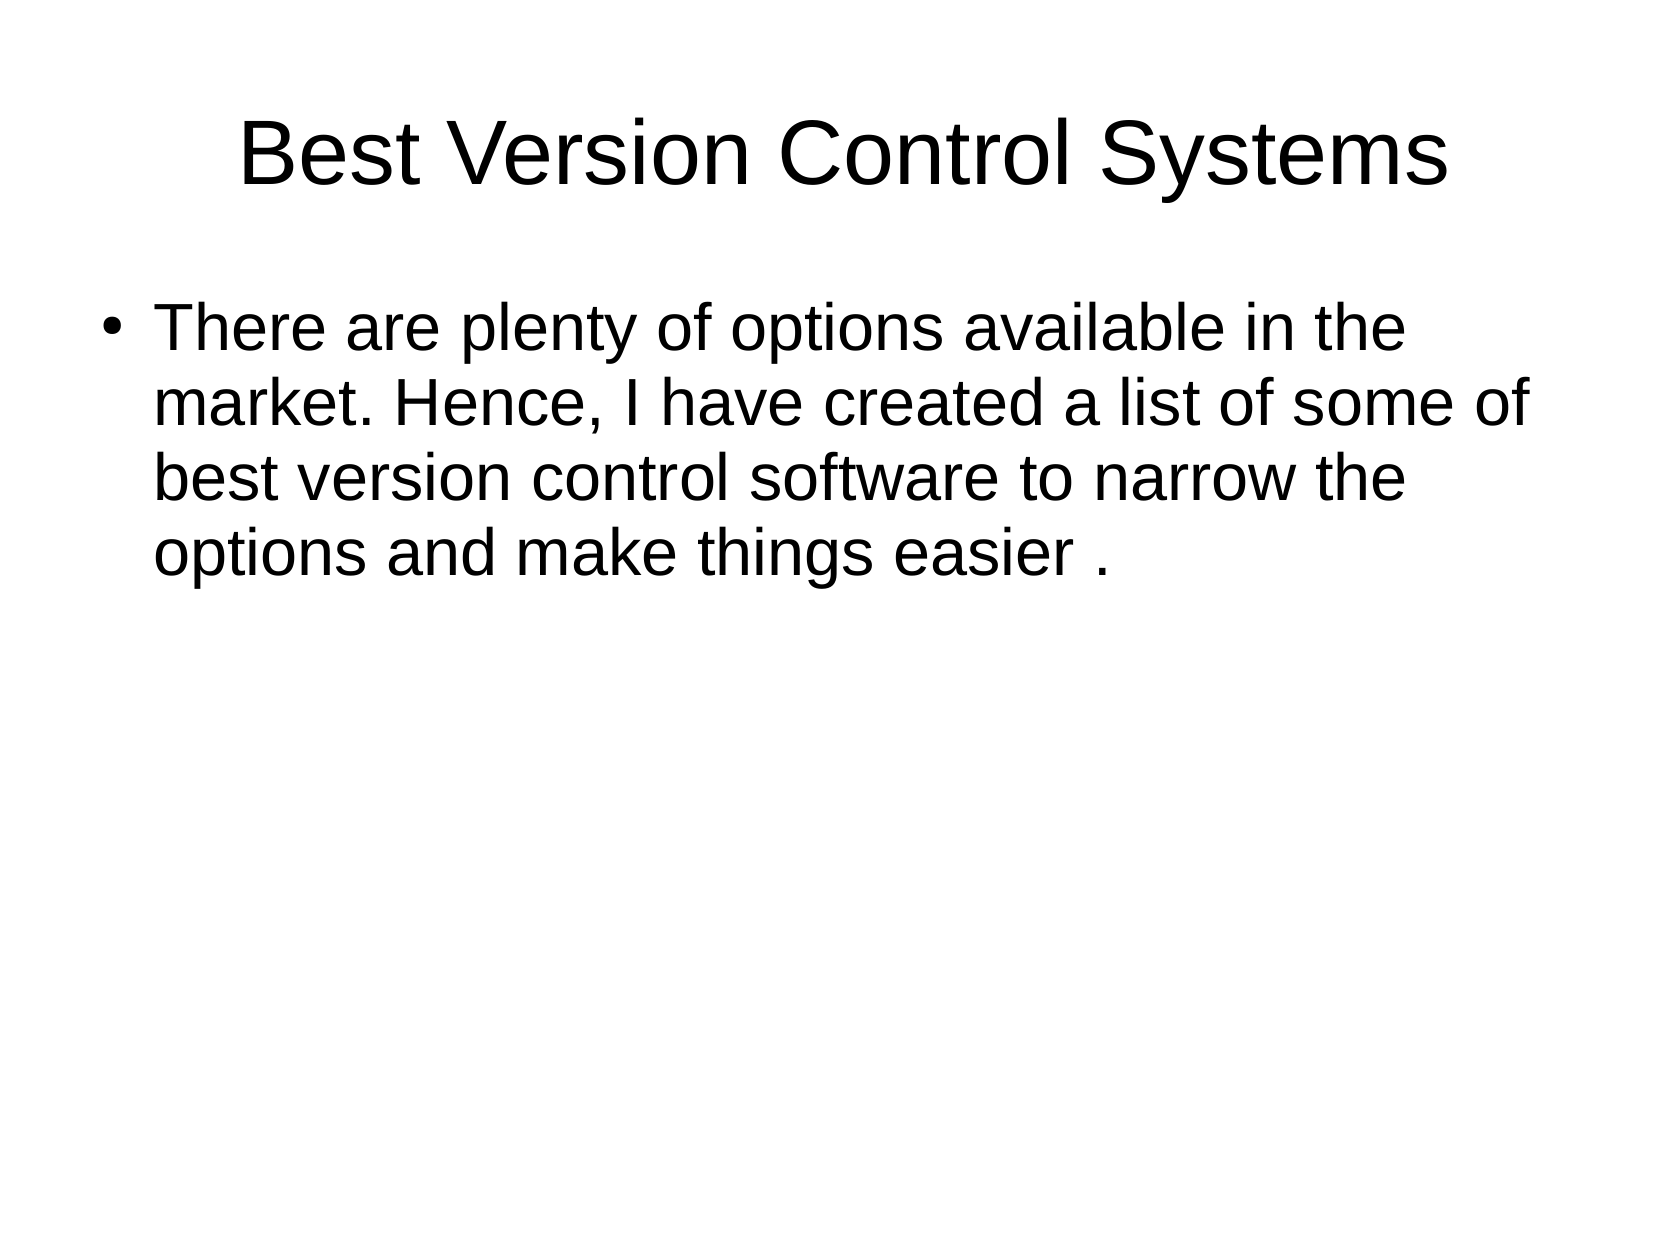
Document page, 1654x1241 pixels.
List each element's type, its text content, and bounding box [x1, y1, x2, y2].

list There are plenty of options available in the market. Hence, I have created a list of some of best version control software to narrow the options and make things easier . [82, 290, 1571, 1010]
title Best Version Control Systems [82, 49, 1571, 257]
